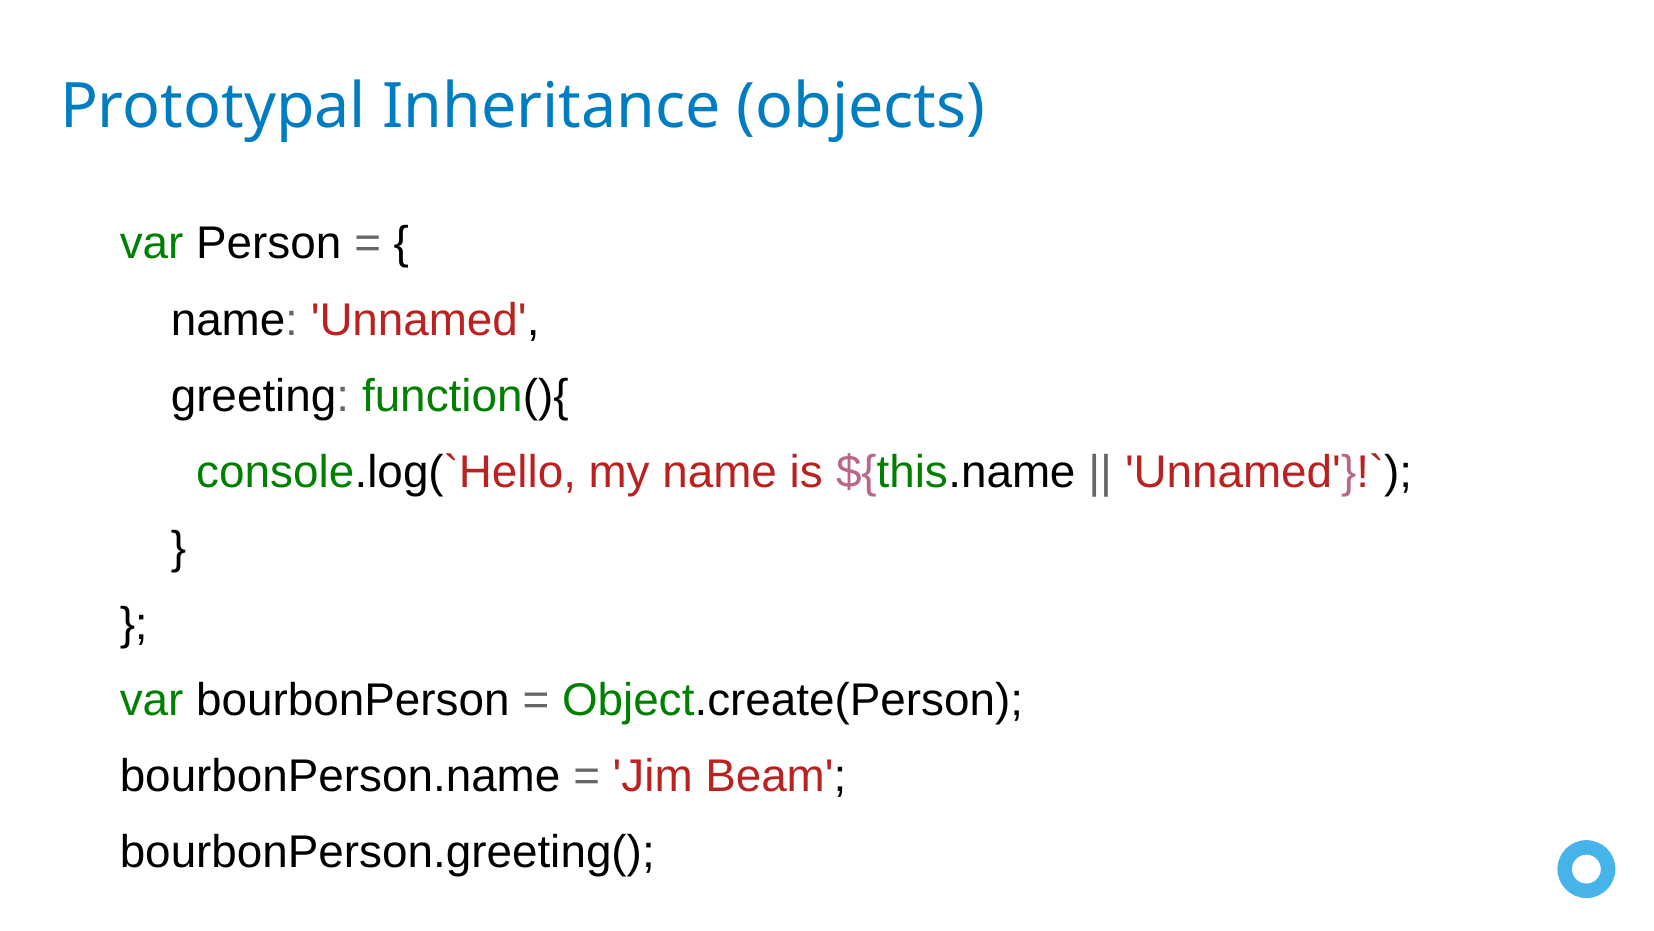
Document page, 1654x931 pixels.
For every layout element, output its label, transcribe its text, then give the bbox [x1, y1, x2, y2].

text_box var Person = { name: 'Unnamed', greeting: function(){ console.log(`Hello, my name is ${this.name || 'Unnamed'}!`); } }; var bourbonPerson = Object.create(Person); bourbonPerson.name = 'Jim Beam'; bourbonPerson.greeting(); [105, 210, 1571, 885]
list Prototypal Inheritance (objects) [45, 57, 1064, 151]
